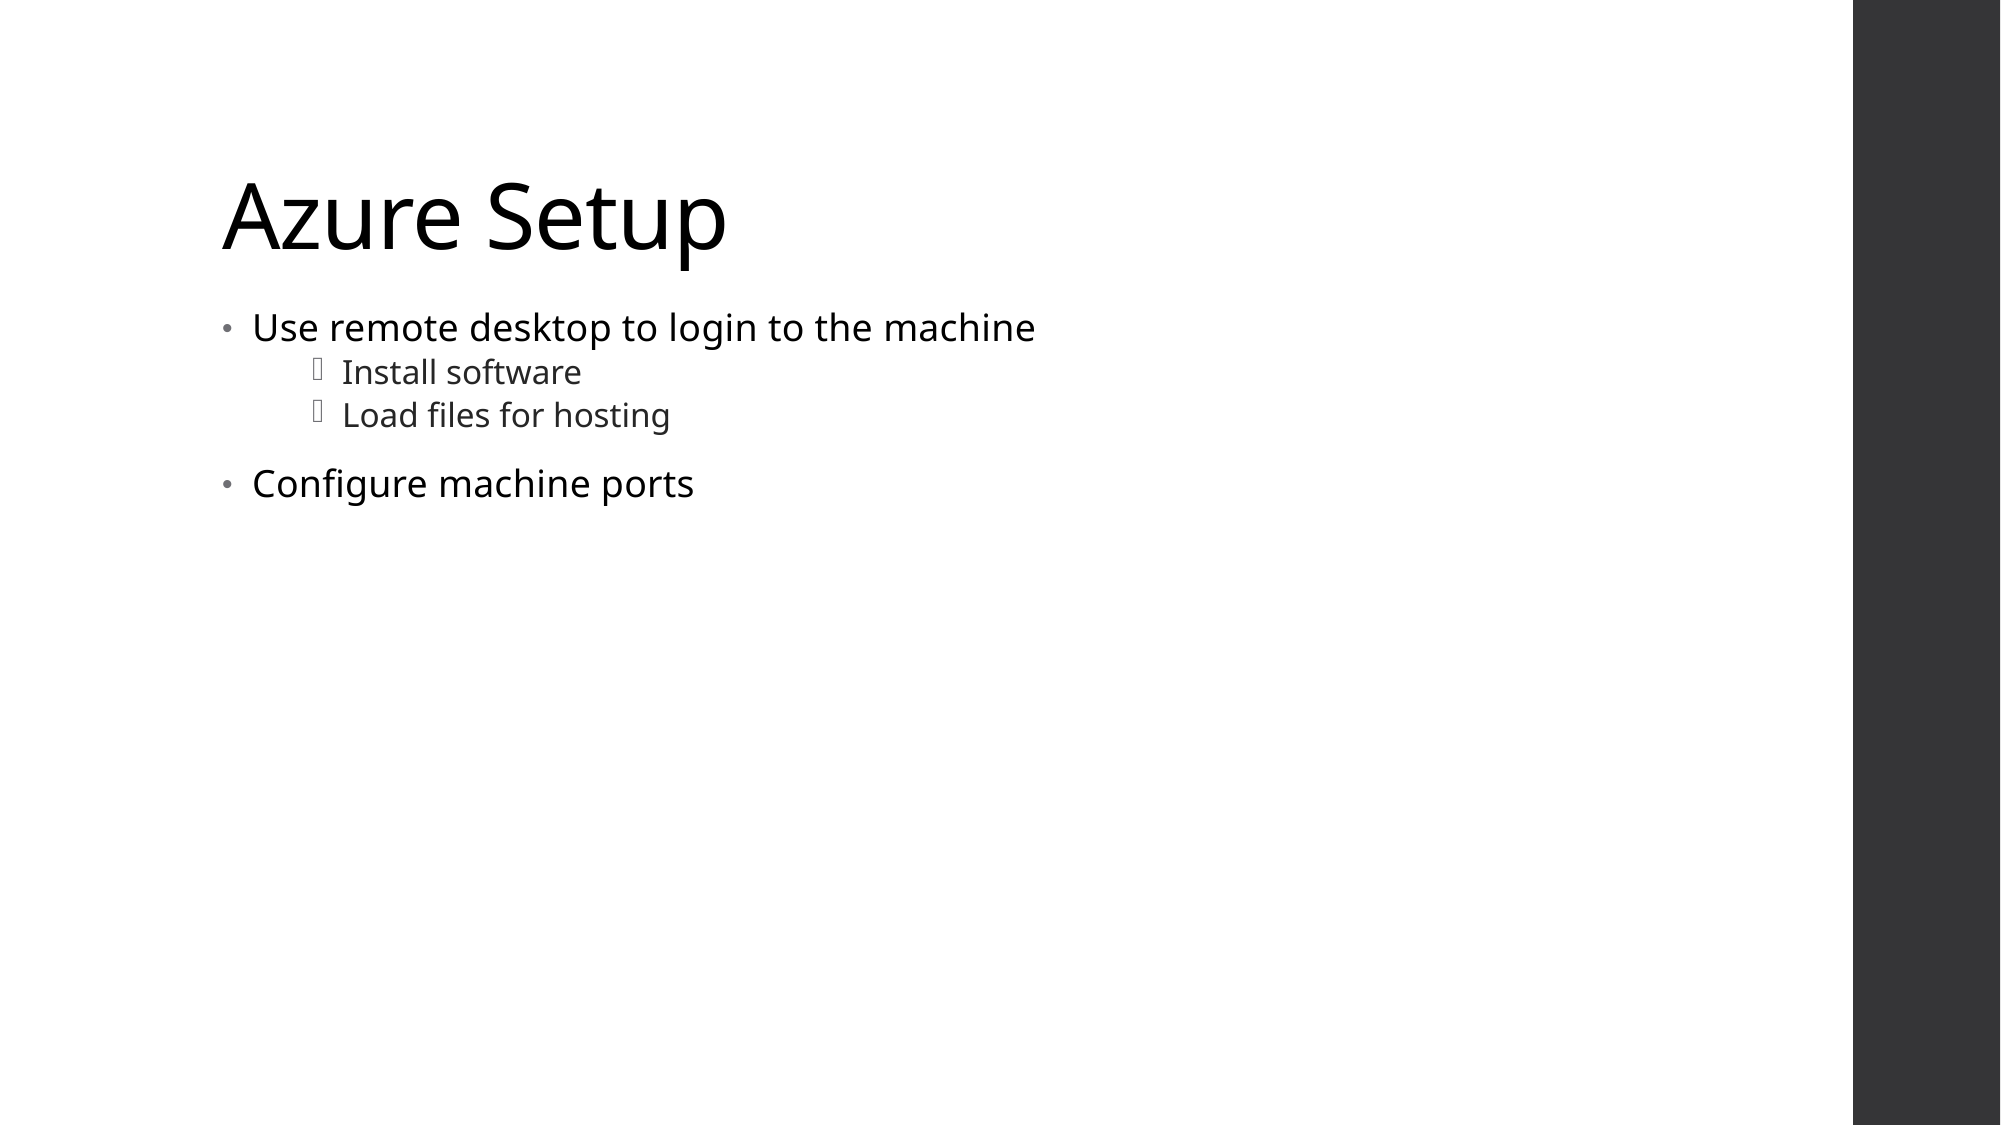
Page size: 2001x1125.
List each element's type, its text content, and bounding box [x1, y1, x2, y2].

title Azure Setup [206, 60, 1797, 278]
list Use remote desktop to login to the machine Install software Load files for hosting Configure machine ports [206, 299, 1617, 1014]
